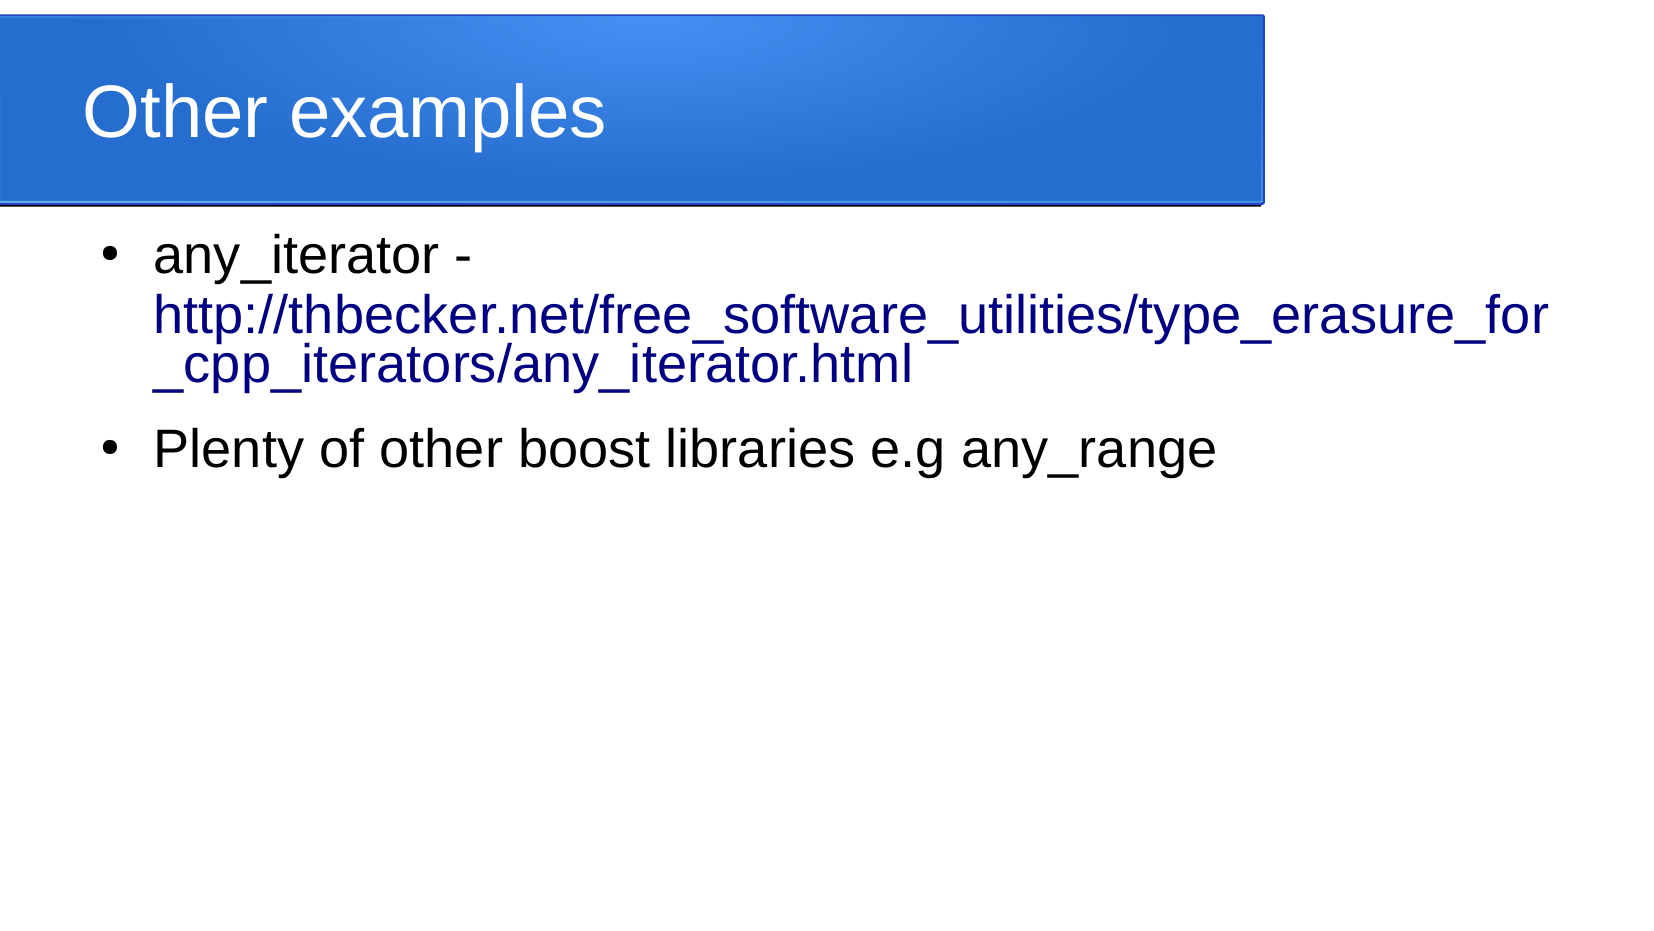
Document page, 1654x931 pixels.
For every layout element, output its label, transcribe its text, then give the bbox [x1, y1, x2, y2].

title Other examples [82, 35, 1235, 189]
list any_iterator - http://thbecker.net/free_software_utilities/type_erasure_for_cpp_iterators/any_iterator.html Plenty of other boost libraries e.g any_range [82, 224, 1571, 764]
